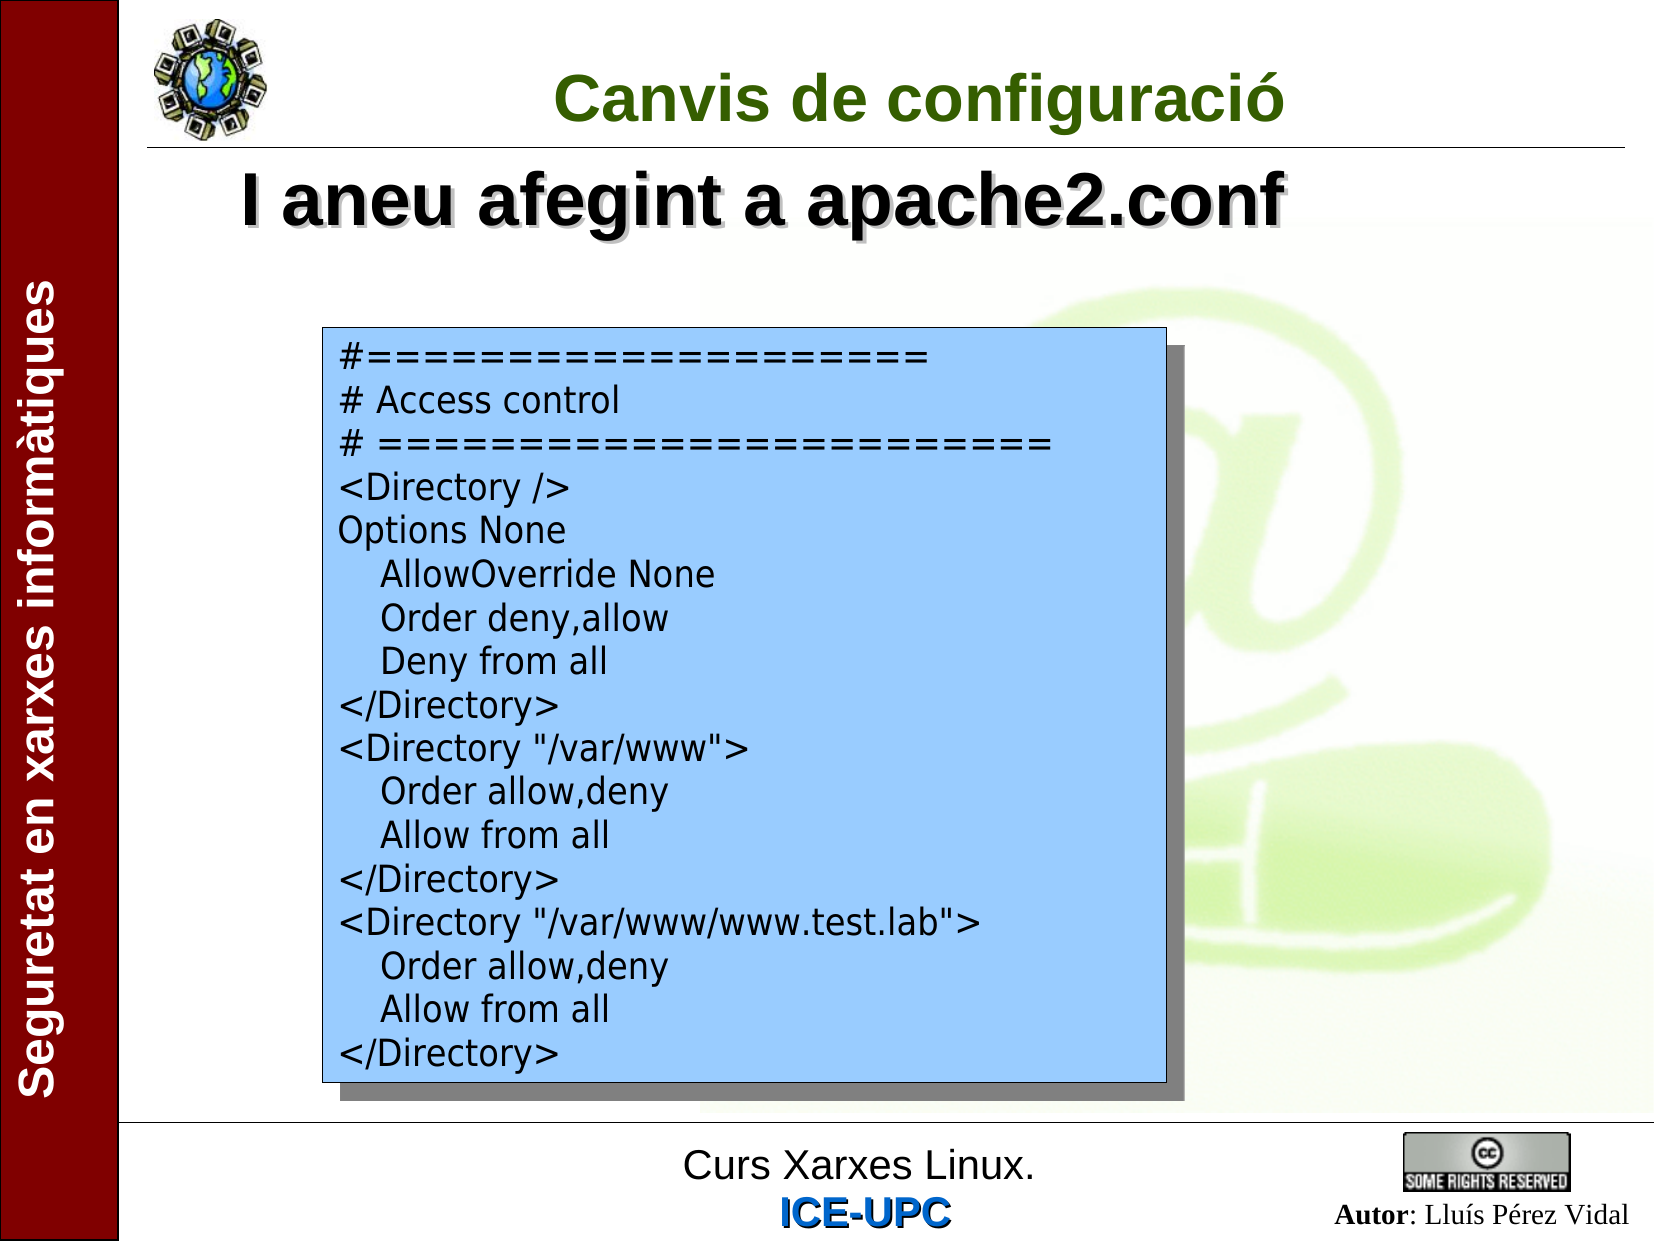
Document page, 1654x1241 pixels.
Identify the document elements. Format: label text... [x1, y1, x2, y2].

list I aneu afegint a apache2.conf [169, 157, 1641, 839]
picture [1403, 1132, 1571, 1192]
title Canvis de configuració [129, 49, 1619, 148]
picture [700, 217, 1654, 1113]
picture [154, 19, 268, 49]
text_box #==================== # Access control # ======================== <Directory /> Options None AllowOverride None Order deny,allow Deny from all </Directory> <Directory "/var/www"> Order allow,deny Allow from all </Directory> <Directory "/var/www/www.test.lab"> Order allow,deny Allow from all </Directory> [322, 327, 1167, 1083]
